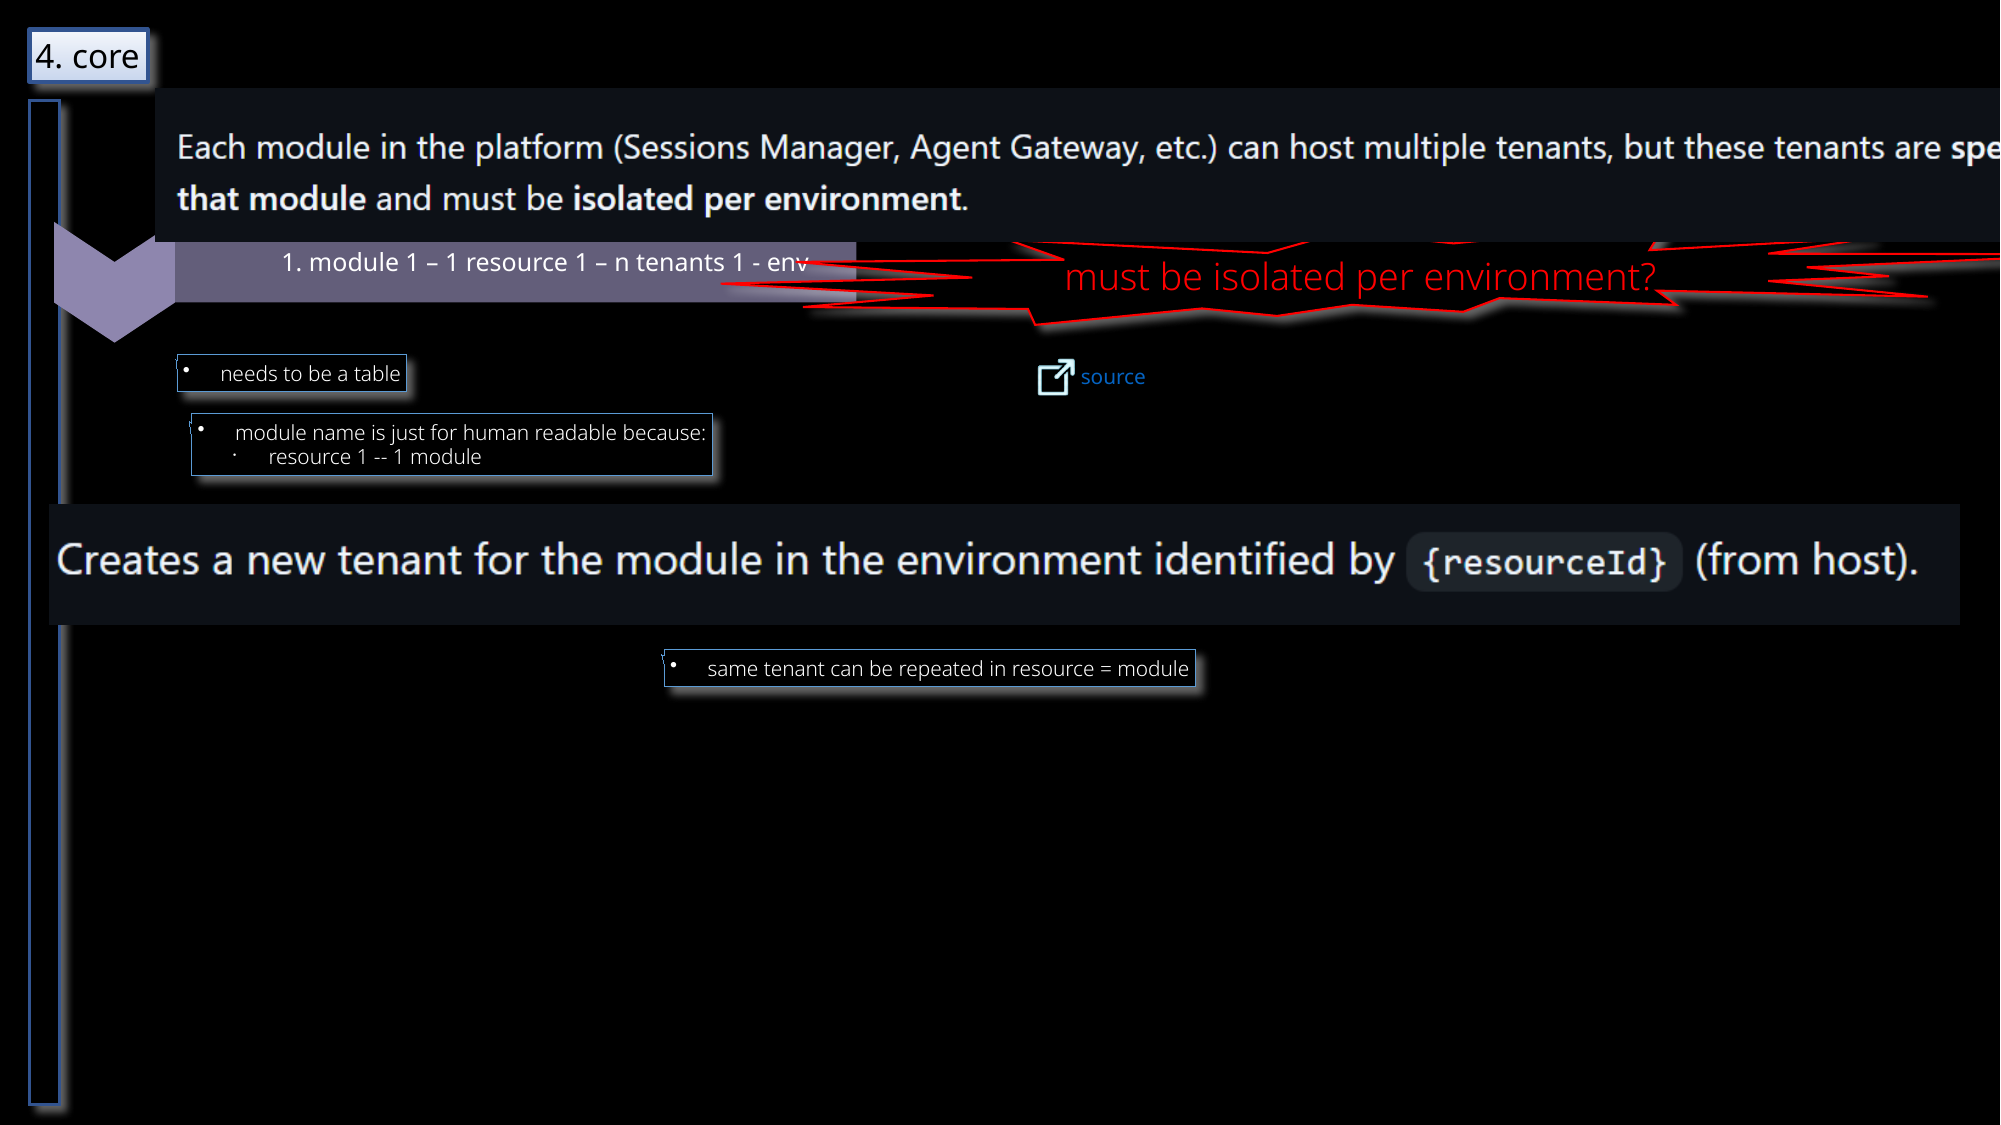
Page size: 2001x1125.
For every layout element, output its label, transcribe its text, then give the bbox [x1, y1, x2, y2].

text_box same tenant can be repeated in resource = module [661, 649, 1196, 687]
picture [49, 504, 1960, 625]
text_box source [1079, 356, 1161, 400]
text_box 1. module 1 – 1 resource 1 – n tenants 1 - env [175, 242, 857, 303]
text_box module name is just for human readable because: resource 1 -- 1 module [189, 413, 713, 476]
title 4. core [29, 29, 148, 82]
picture [1033, 354, 1079, 400]
text_box [29, 100, 175, 1105]
text_box needs to be a table [175, 354, 407, 392]
picture [155, 88, 2000, 242]
text_box must be isolated per environment? [720, 242, 2000, 325]
